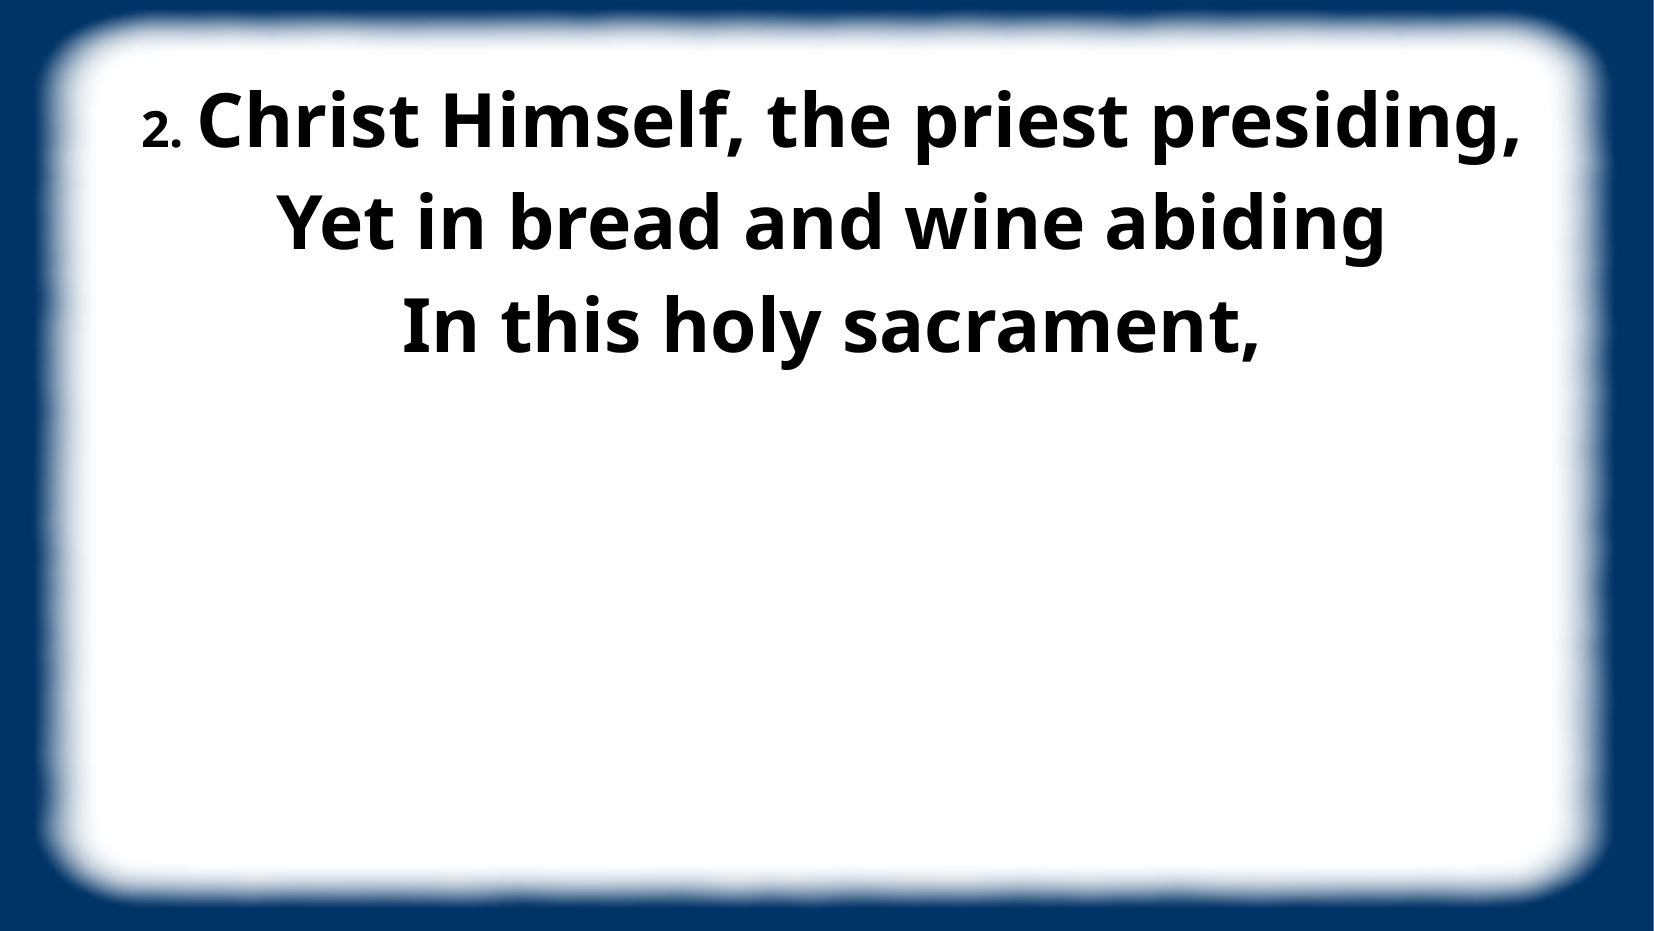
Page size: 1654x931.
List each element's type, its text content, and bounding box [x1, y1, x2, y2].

picture [0, 0, 1654, 931]
text_box 2. Christ Himself, the priest presiding, Yet in bread and wine abiding In this holy sacrament, [105, 60, 1561, 374]
